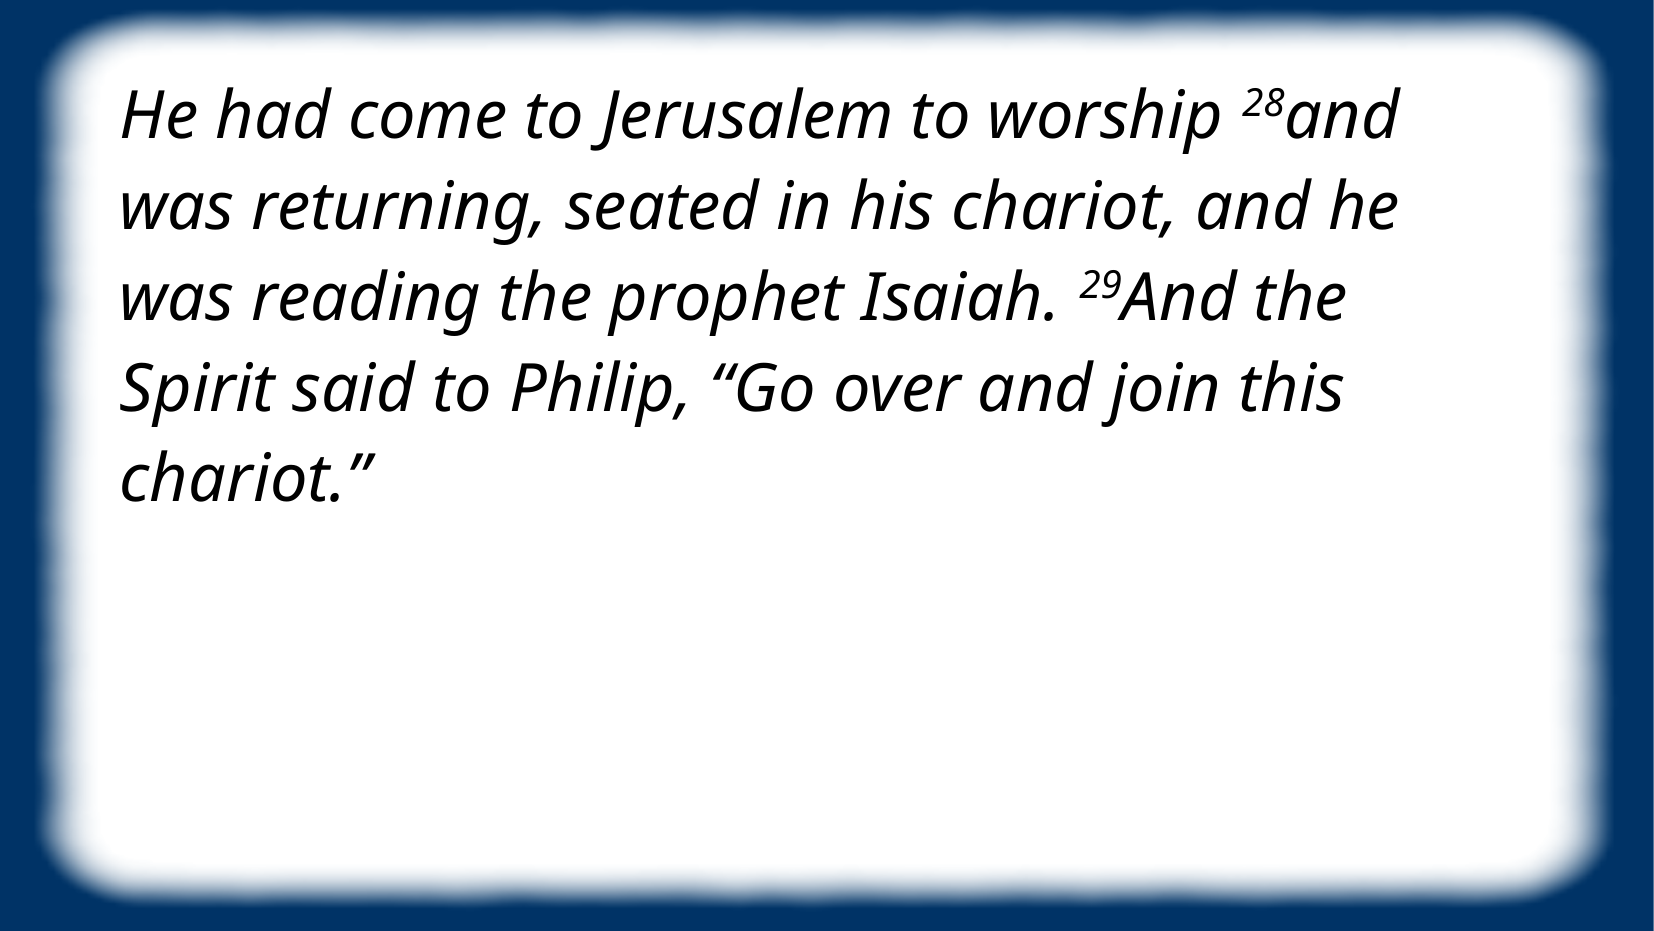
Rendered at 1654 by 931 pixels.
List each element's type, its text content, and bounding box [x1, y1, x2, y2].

text_box He had come to Jerusalem to worship 28and was returning, seated in his chariot, and he was reading the prophet Isaiah. 29And the Spirit said to Philip, “Go over and join this chariot.” [105, 60, 1531, 519]
picture [0, 0, 1654, 931]
